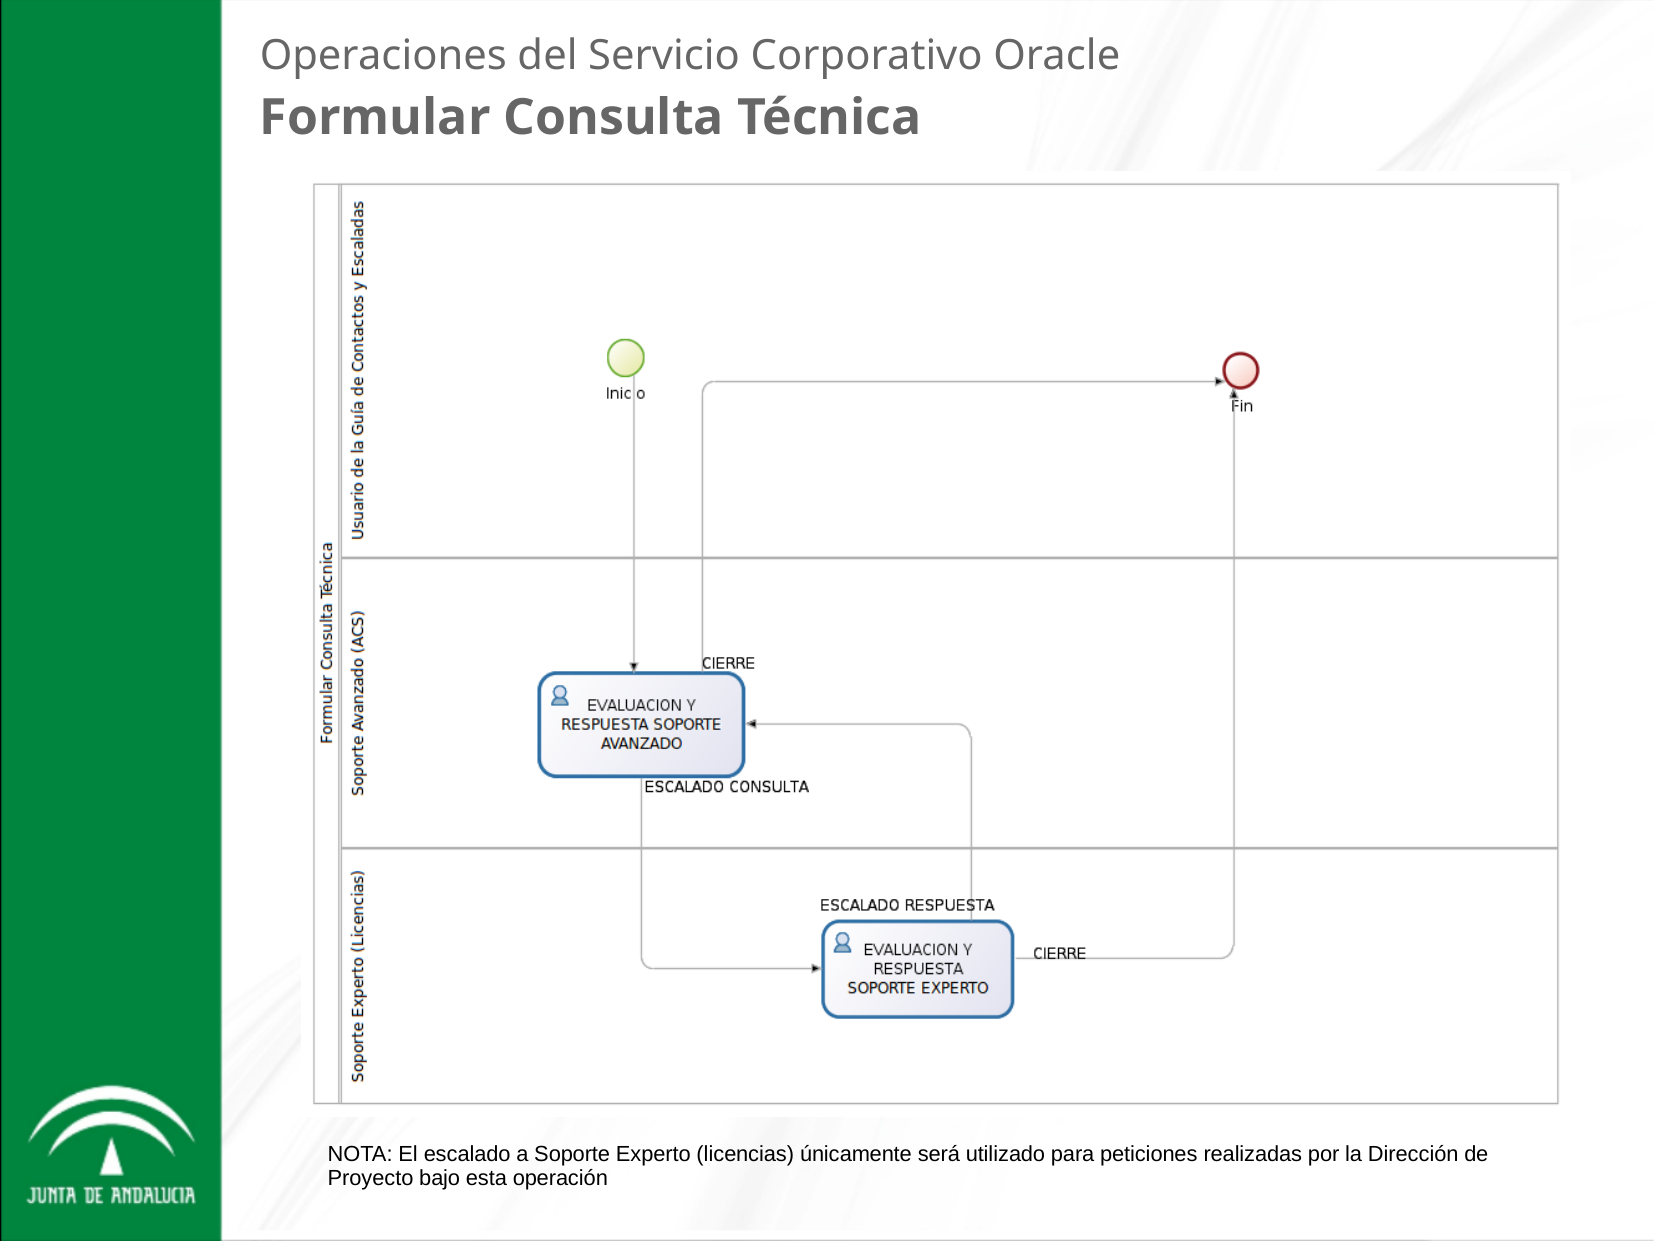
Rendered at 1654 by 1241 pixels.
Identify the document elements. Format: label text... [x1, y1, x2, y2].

title Operaciones del Servicio Corporativo Oracle Formular Consulta Técnica [259, 35, 1577, 139]
picture [0, 0, 1654, 1241]
text_box NOTA: El escalado a Soporte Experto (licencias) únicamente será utilizado para peticiones realizadas por la Dirección de Proyecto bajo esta operación [312, 1133, 1554, 1198]
